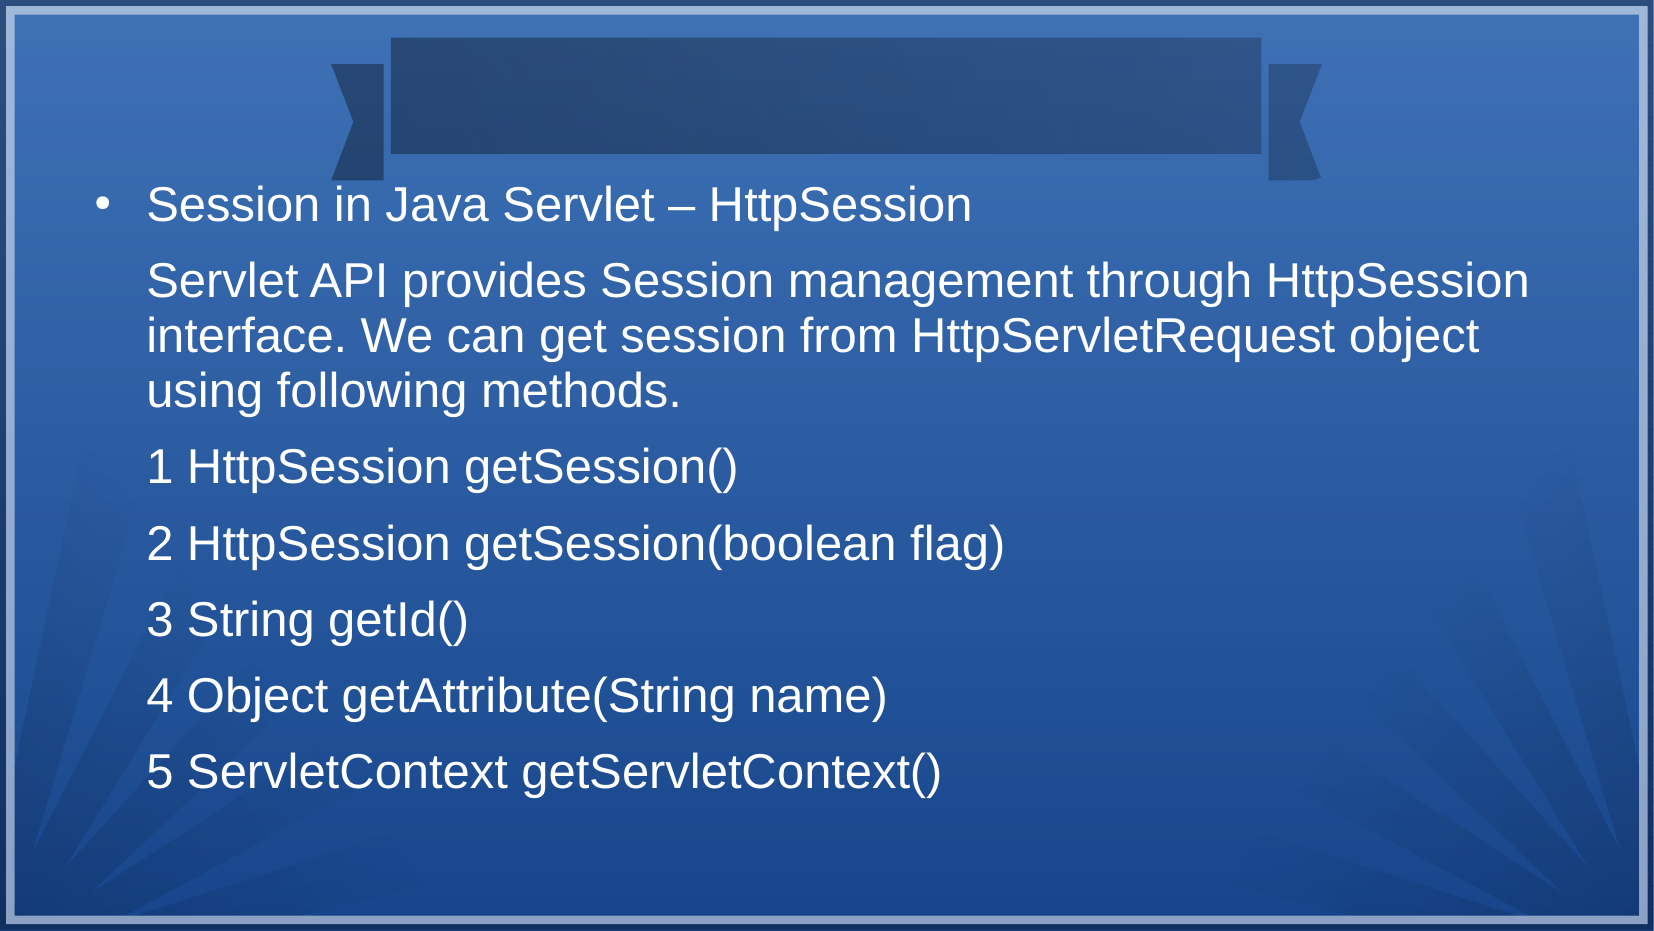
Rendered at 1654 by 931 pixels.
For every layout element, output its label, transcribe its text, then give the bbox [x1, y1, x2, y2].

list Session in Java Servlet – HttpSession Servlet API provides Session management through HttpSession interface. We can get session from HttpServletRequest object using following methods. 1 HttpSession getSession() 2 HttpSession getSession(boolean flag) 3 String getId() 4 Object getAttribute(String name) 5 ServletContext getServletContext() [76, 177, 1565, 801]
